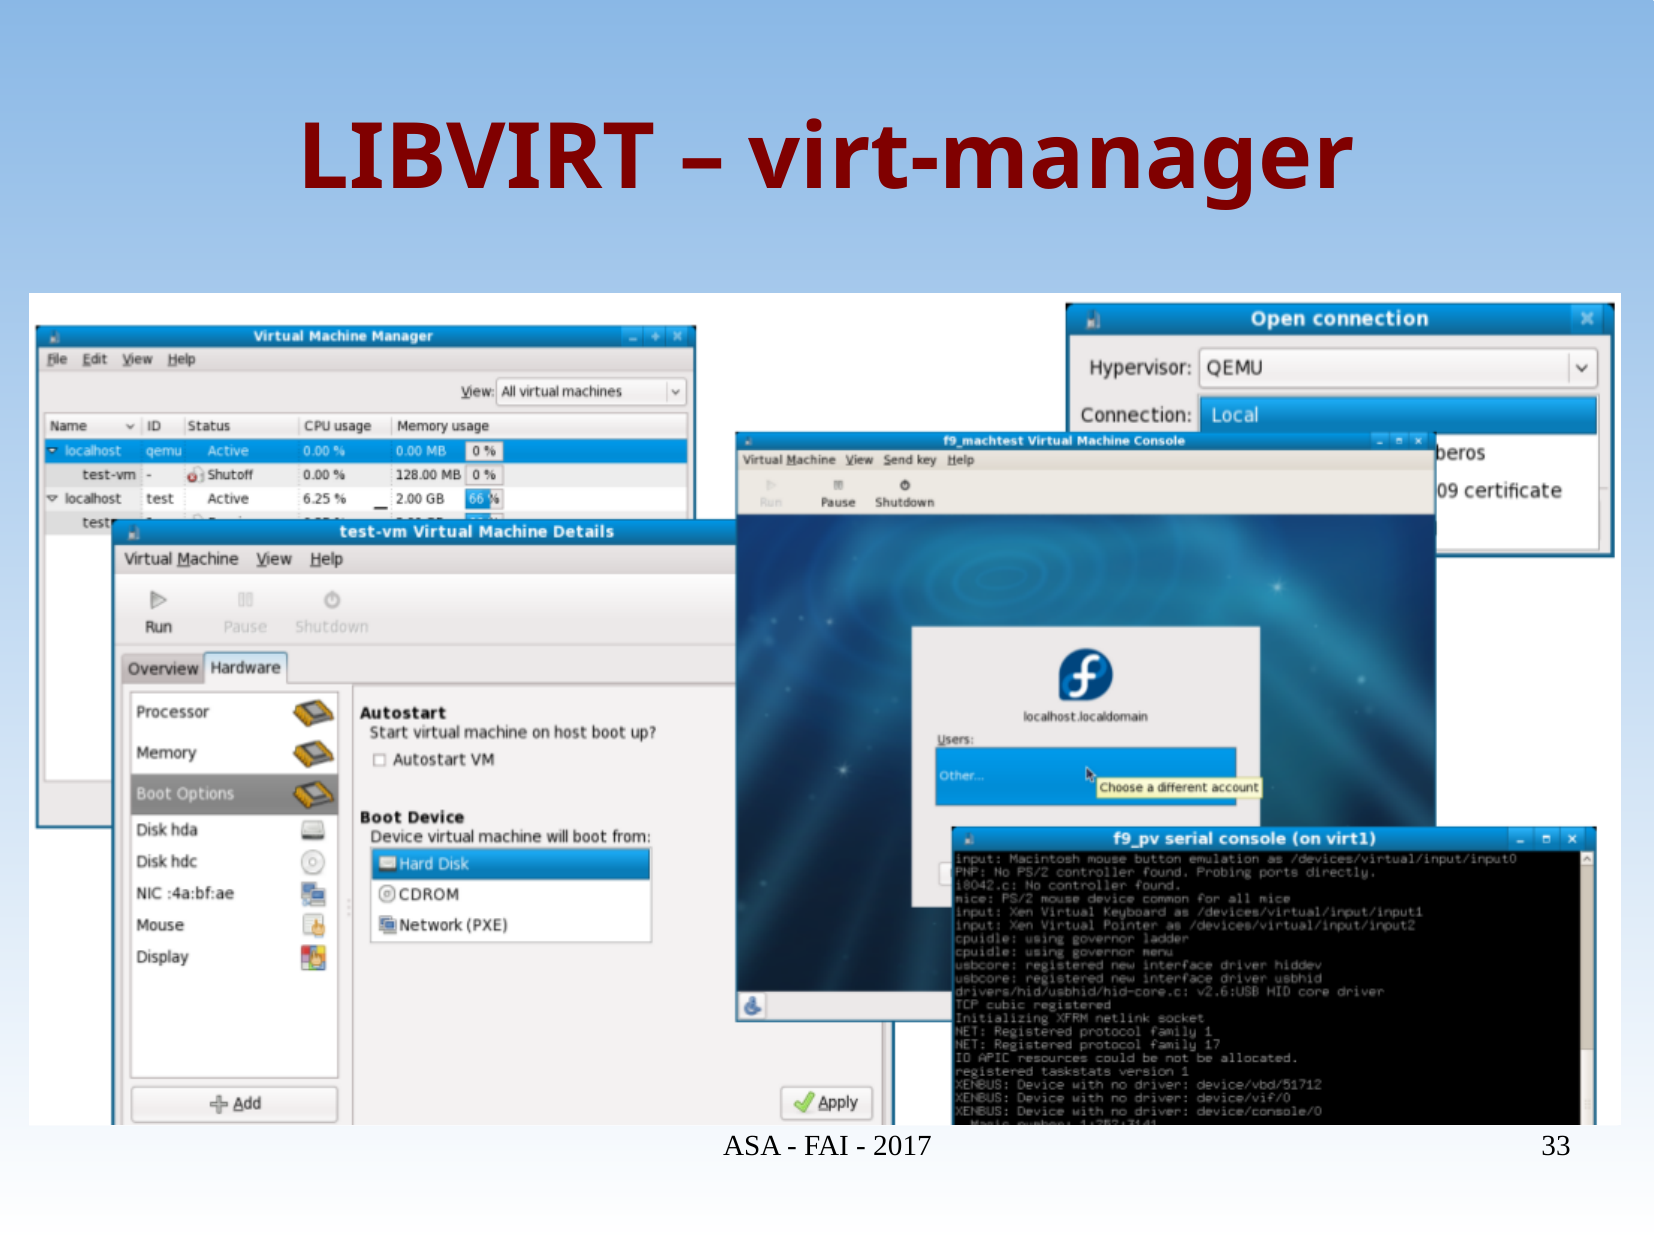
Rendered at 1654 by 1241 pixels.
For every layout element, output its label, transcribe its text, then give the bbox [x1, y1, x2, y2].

title LIBVIRT – virt-manager [82, 49, 1571, 257]
picture [29, 293, 1621, 1126]
